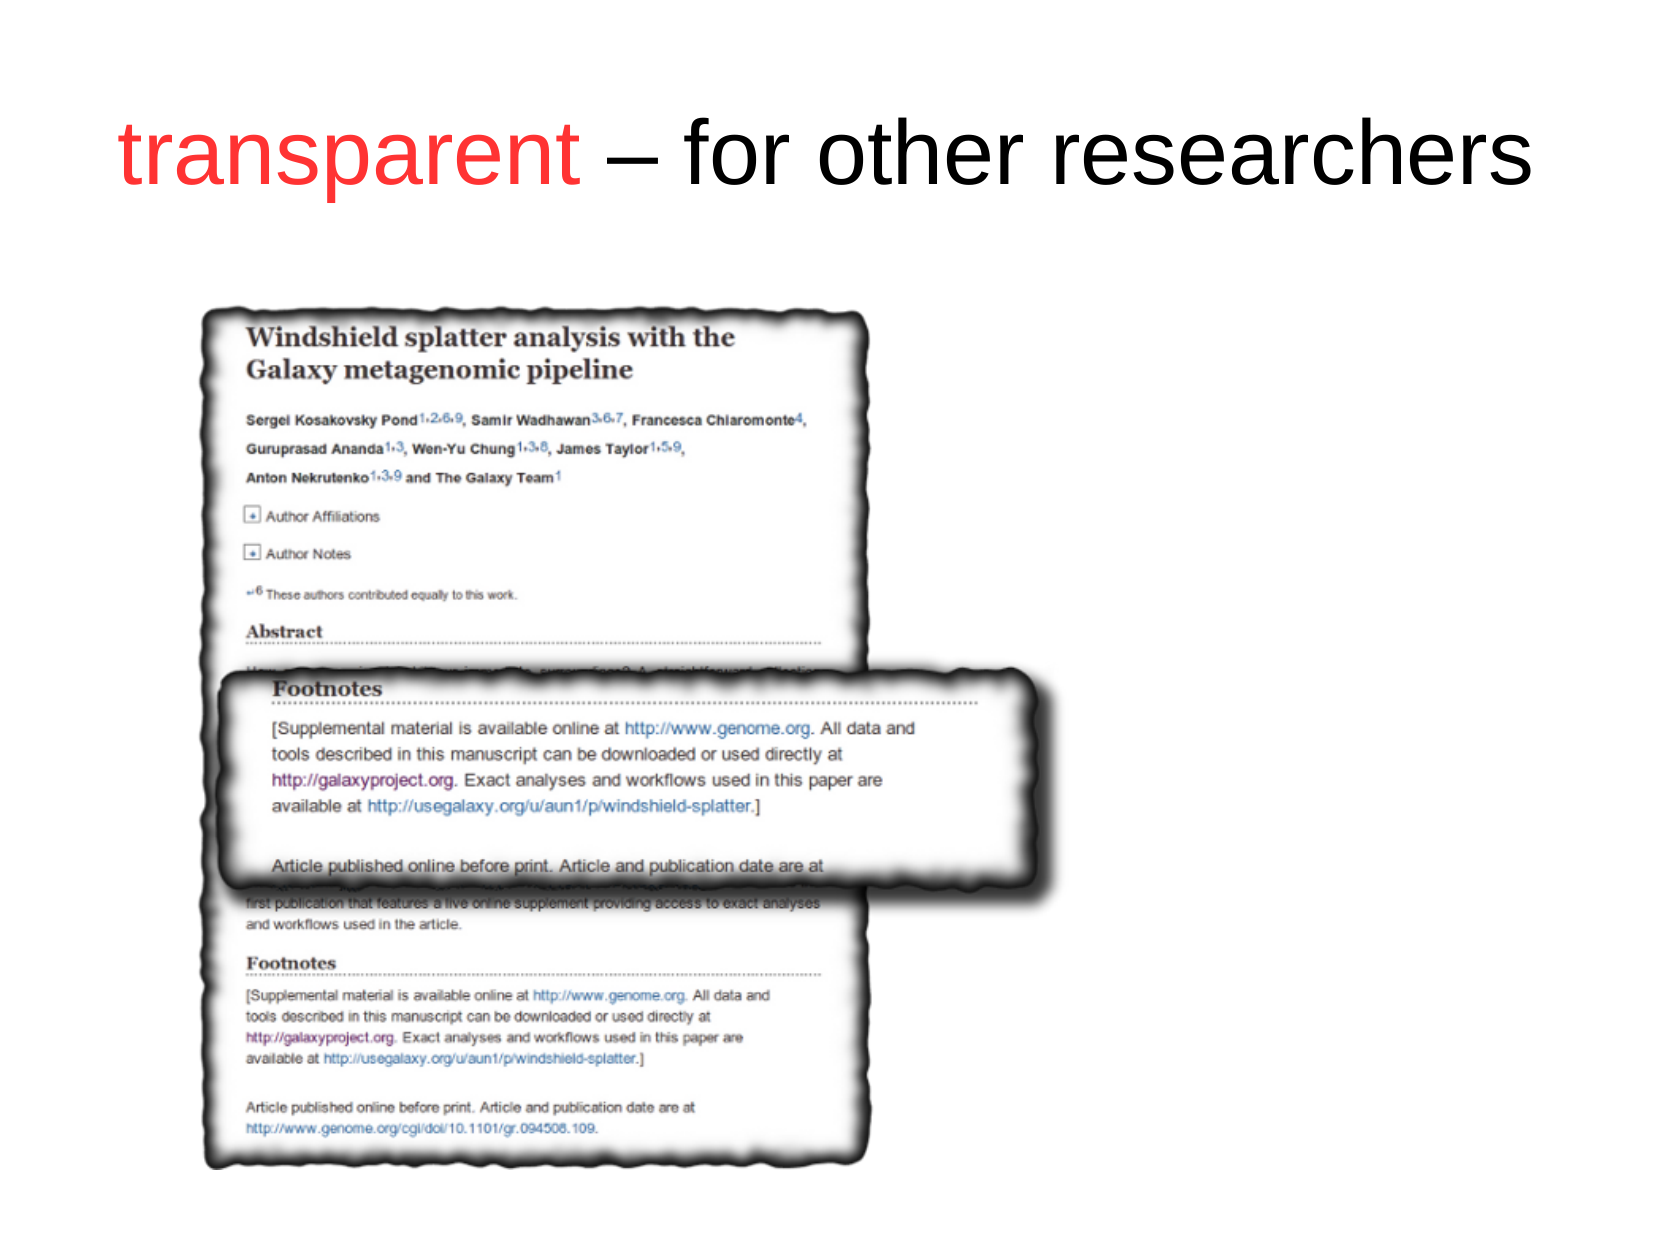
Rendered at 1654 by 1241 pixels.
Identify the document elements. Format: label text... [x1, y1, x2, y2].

picture [192, 299, 1073, 1171]
title transparent – for other researchers [82, 49, 1571, 257]
